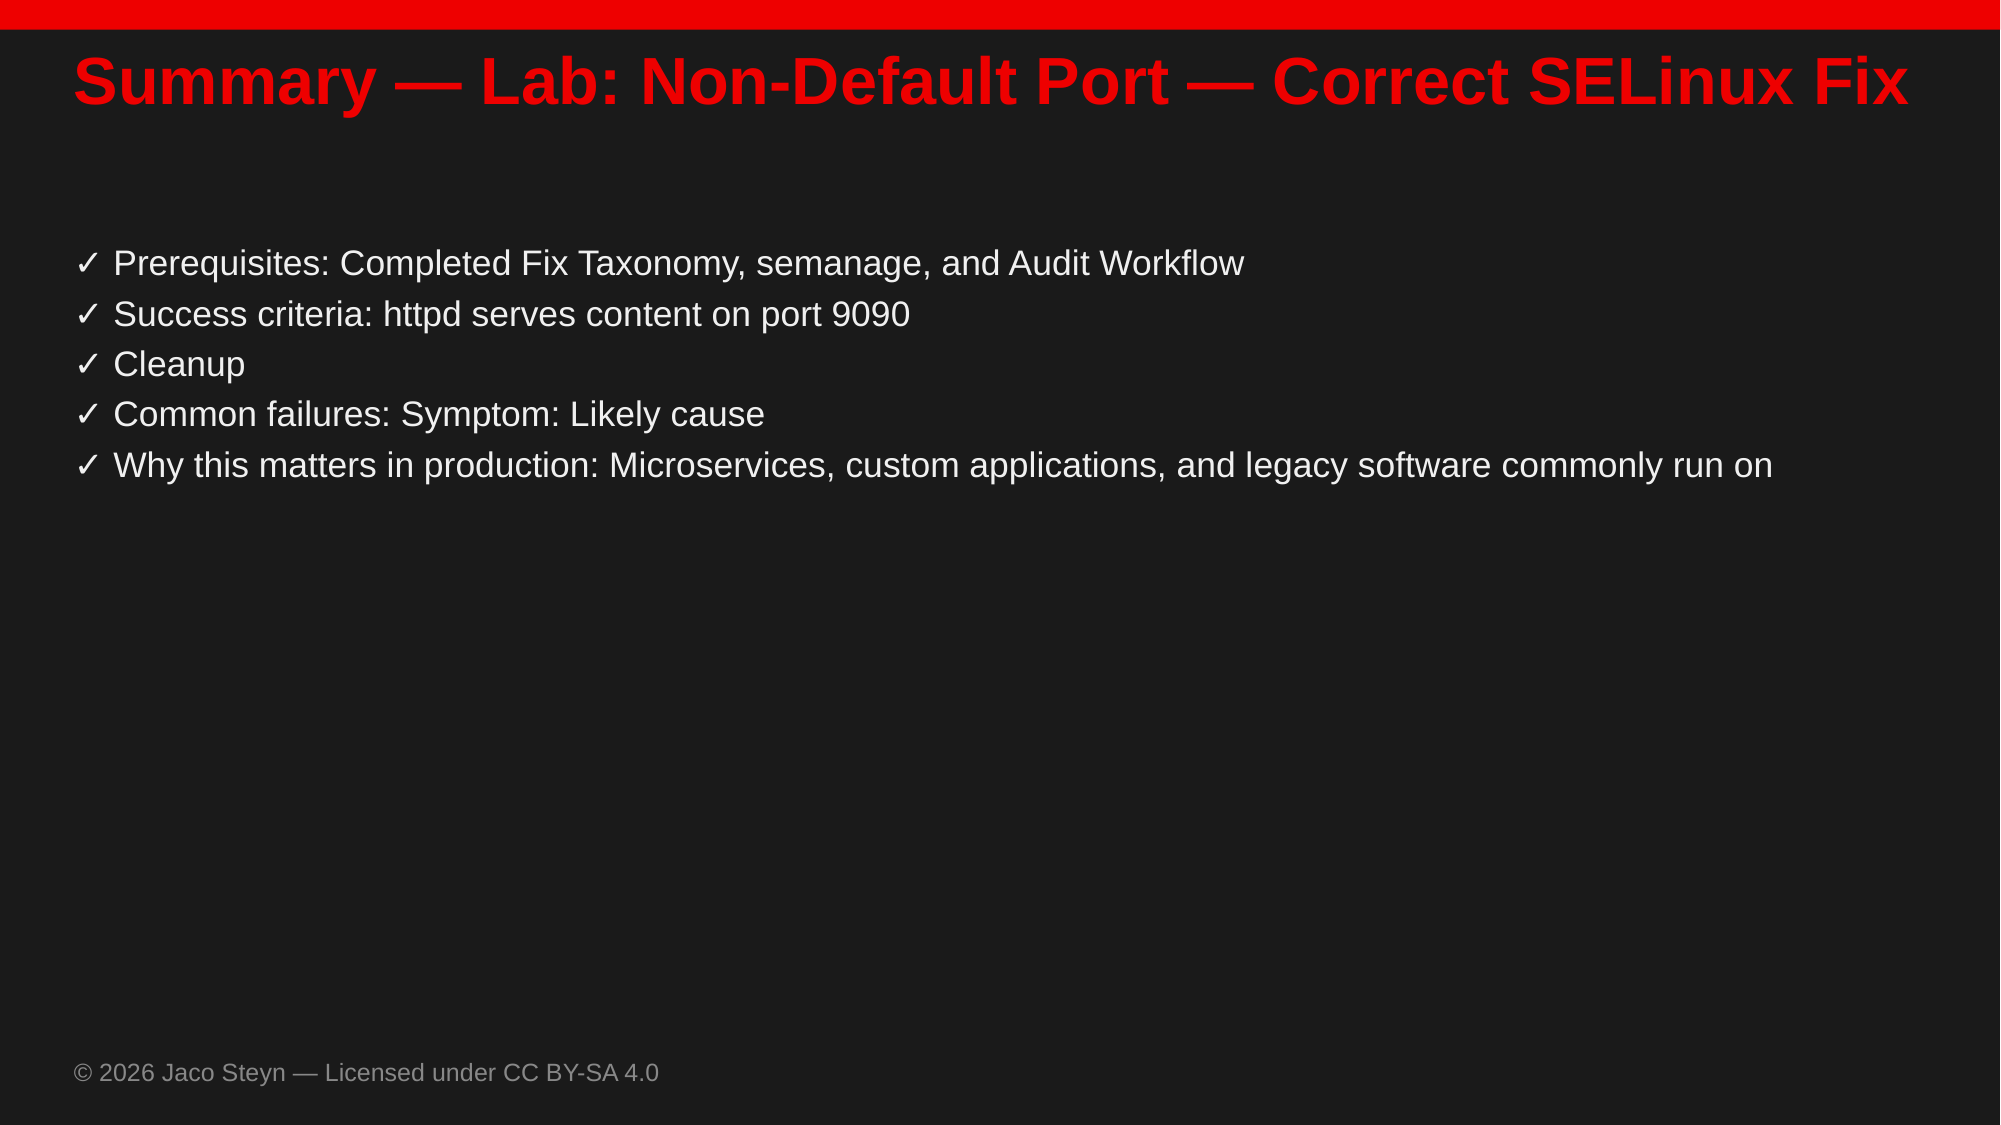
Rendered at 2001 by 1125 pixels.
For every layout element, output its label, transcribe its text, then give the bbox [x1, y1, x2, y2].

text_box Summary — Lab: Non-Default Port — Correct SELinux Fix [59, 36, 1942, 208]
text_box © 2026 Jaco Steyn — Licensed under CC BY-SA 4.0 [59, 1051, 1942, 1093]
text_box ✓ Prerequisites: Completed Fix Taxonomy, semanage, and Audit Workflow ✓ Success criteria: httpd serves content on port 9090 ✓ Cleanup ✓ Common failures: Symptom: Likely cause ✓ Why this matters in production: Microservices, custom applications, and legacy software commonly run on [59, 236, 1942, 1037]
text_box [0, 0, 2001, 30]
